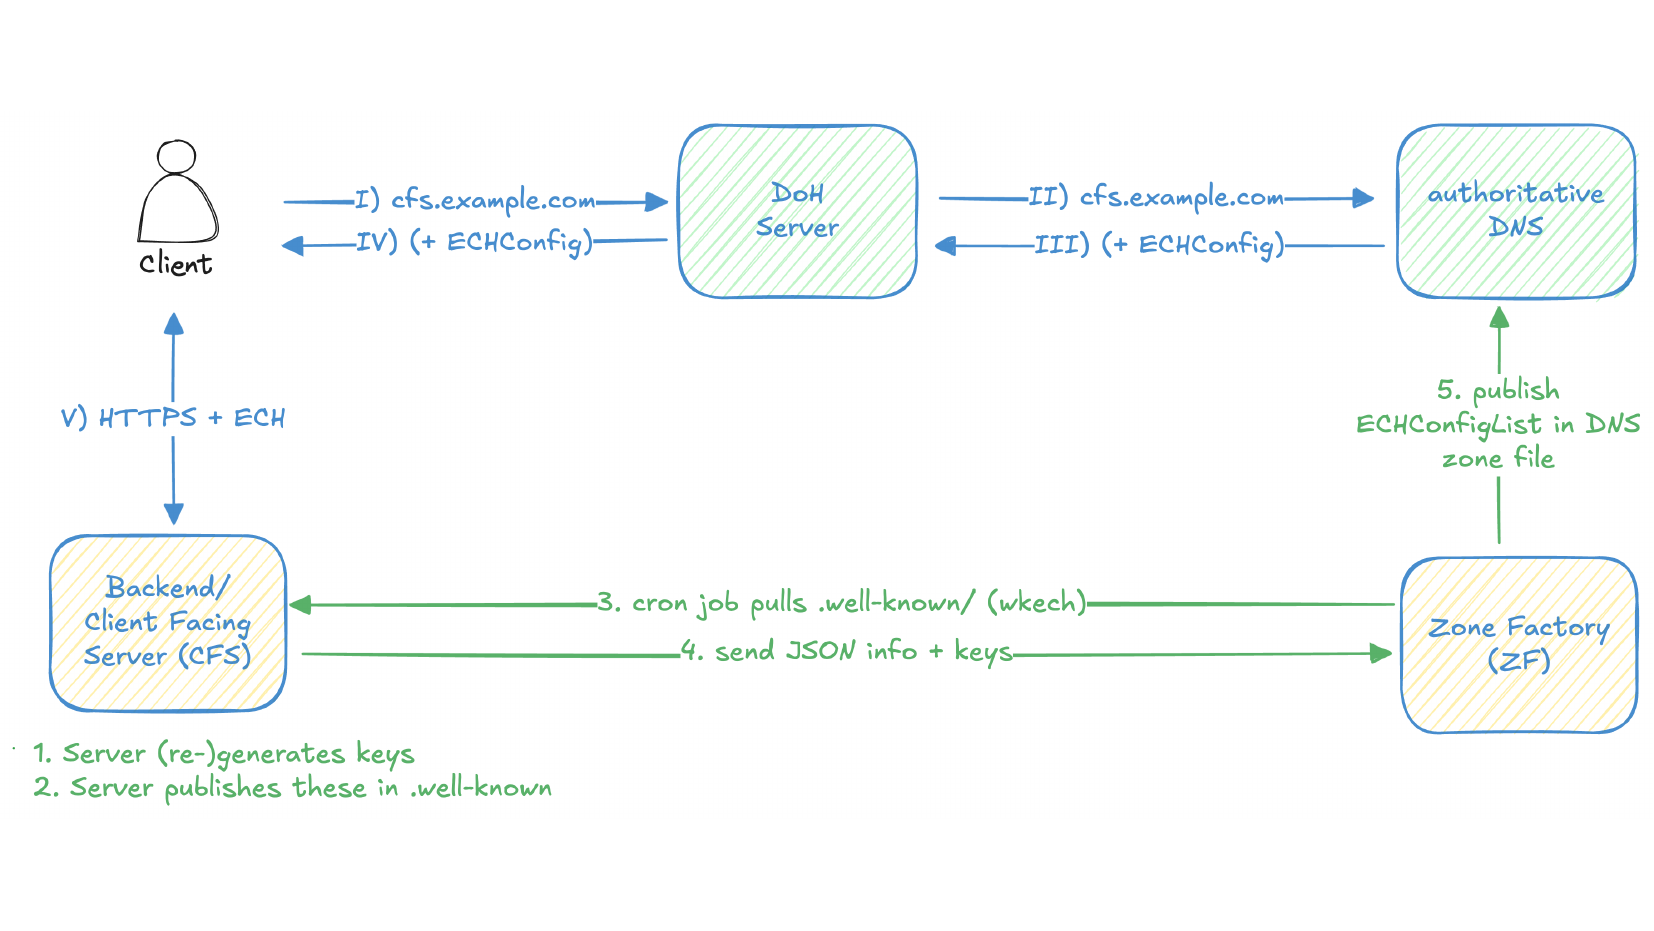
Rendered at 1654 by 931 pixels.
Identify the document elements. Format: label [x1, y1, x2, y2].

picture [0, 111, 1654, 819]
